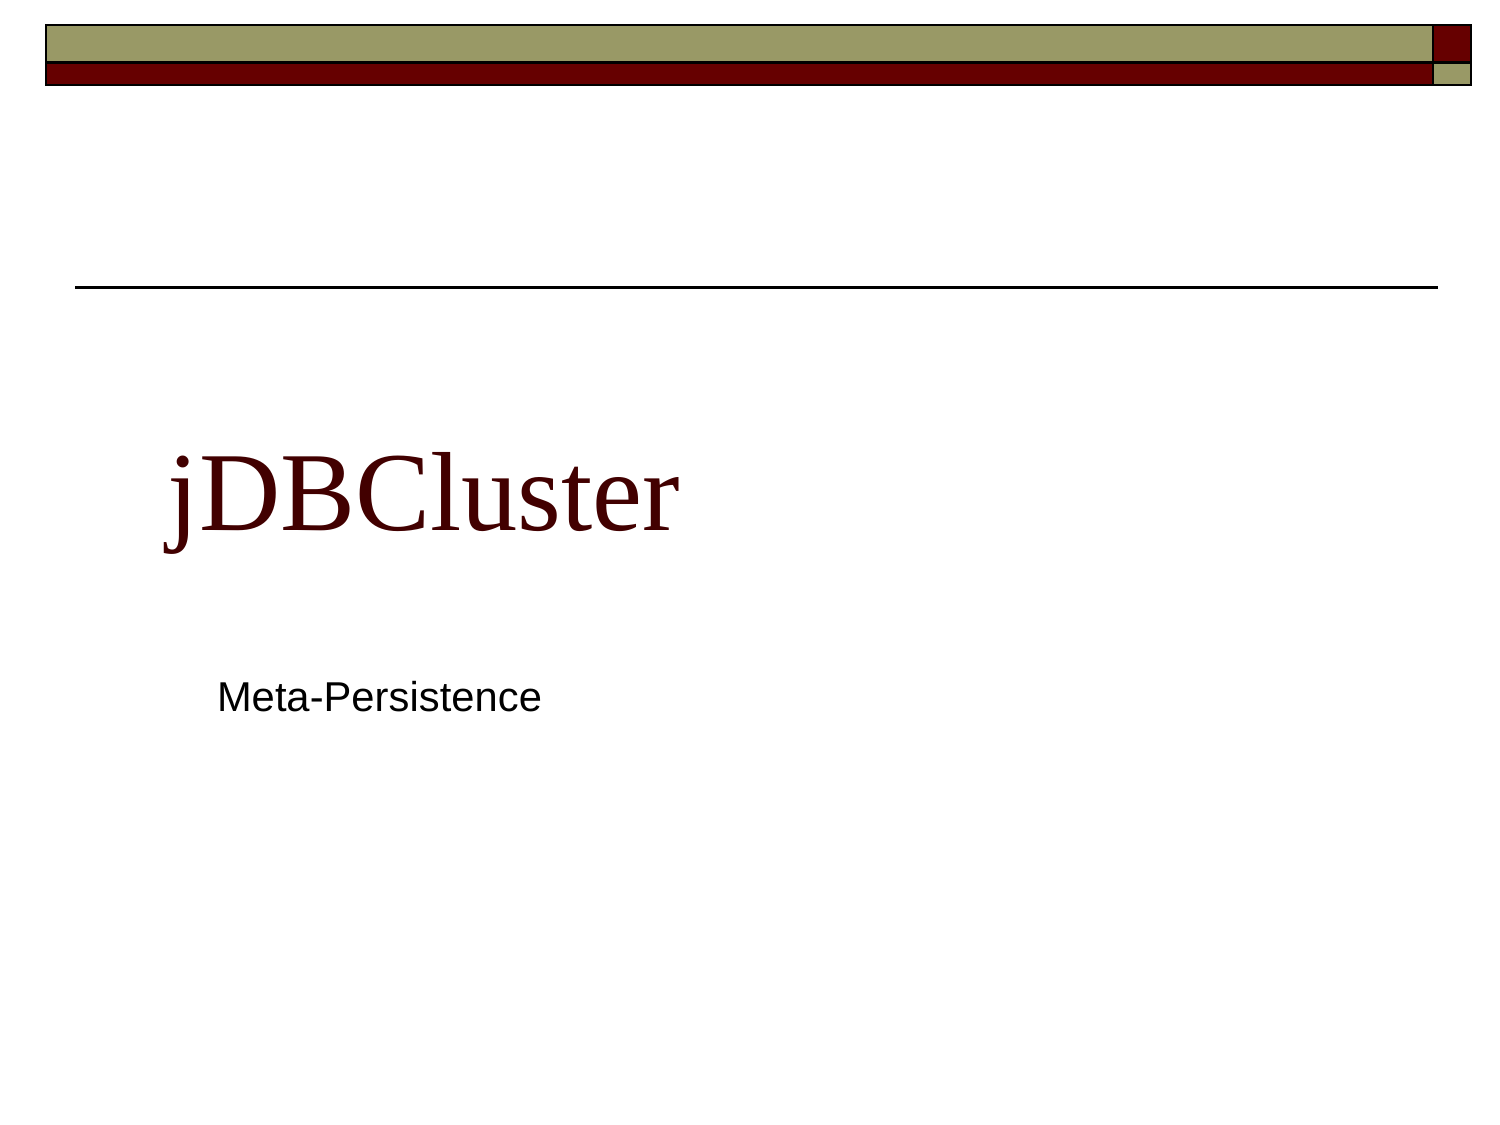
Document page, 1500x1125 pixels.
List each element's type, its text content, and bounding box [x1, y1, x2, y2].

title jDBCluster [125, 224, 1388, 563]
subtitle Meta-Persistence [125, 617, 1388, 956]
